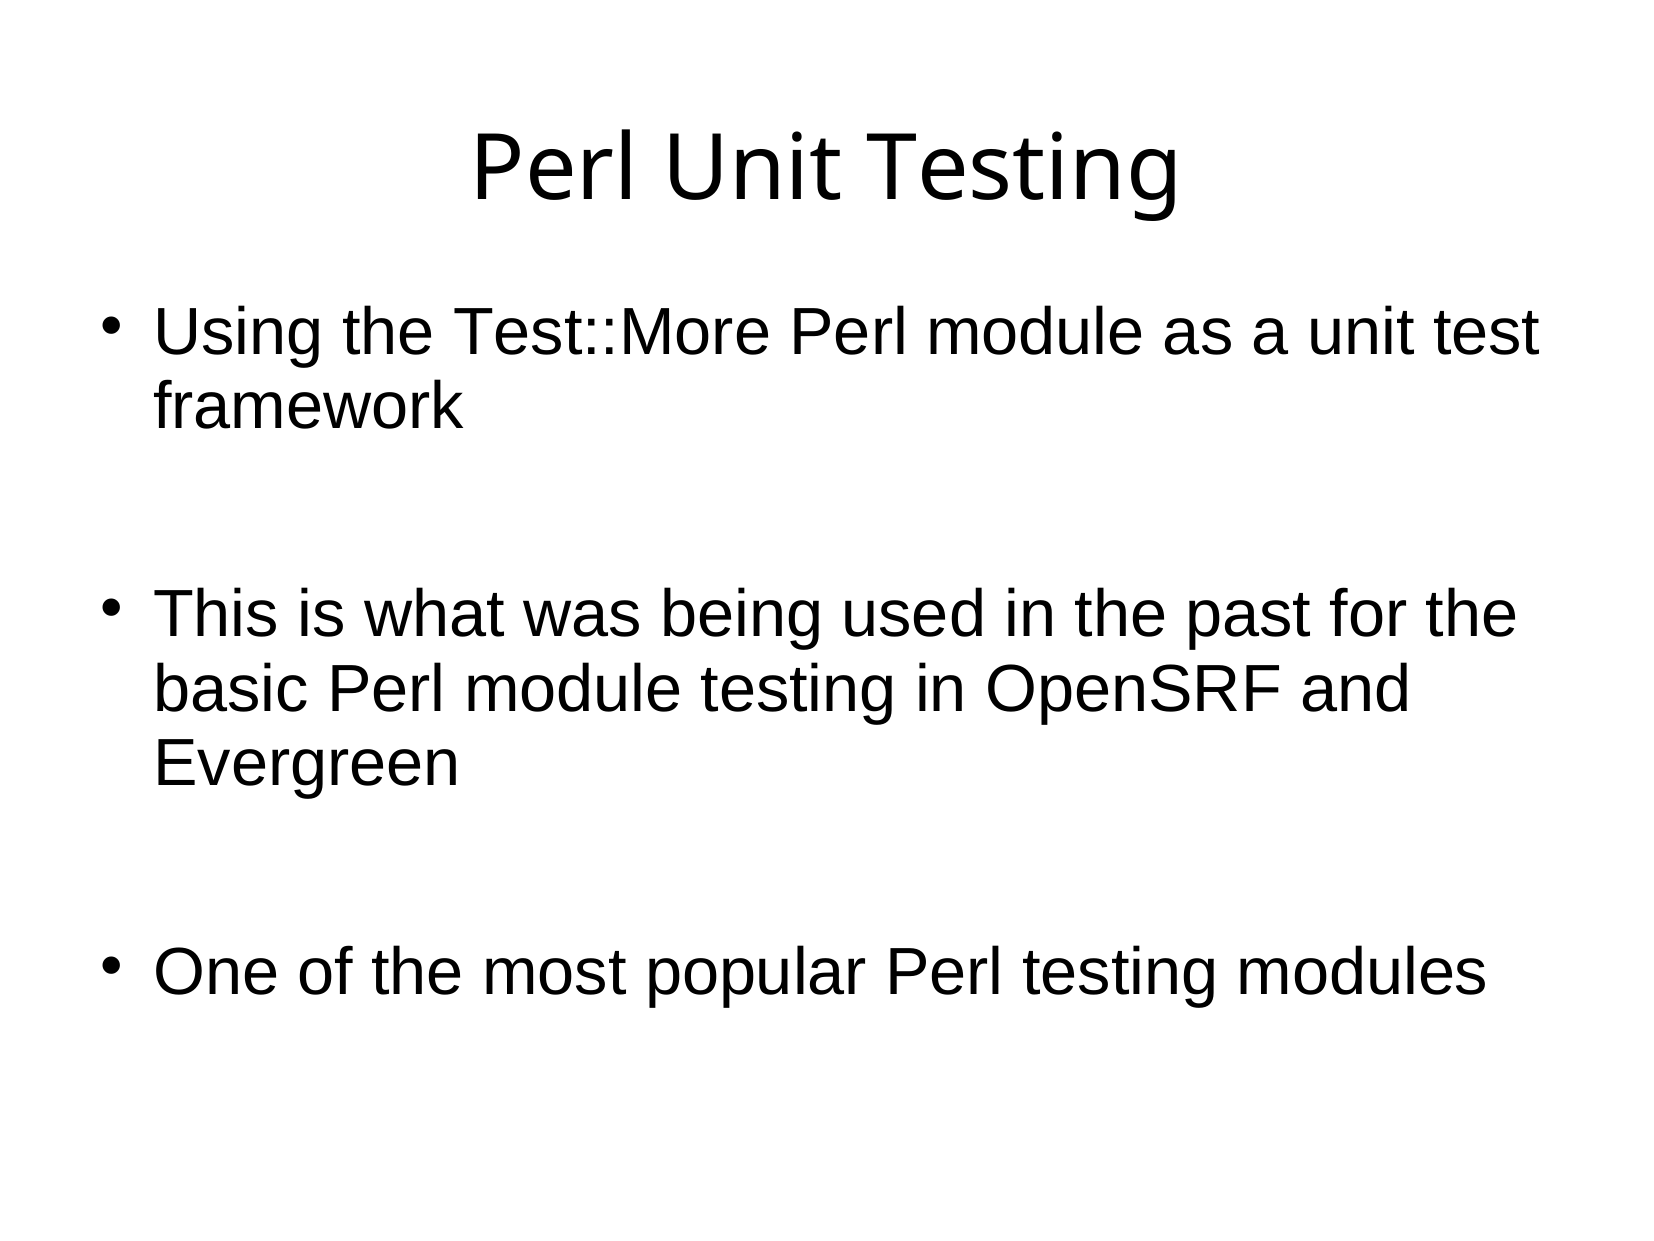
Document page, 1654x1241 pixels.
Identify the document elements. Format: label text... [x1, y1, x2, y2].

list Using the Test::More Perl module as a unit test framework This is what was being used in the past for the basic Perl module testing in OpenSRF and Evergreen One of the most popular Perl testing modules [82, 290, 1571, 1109]
title Perl Unit Testing [82, 49, 1571, 257]
